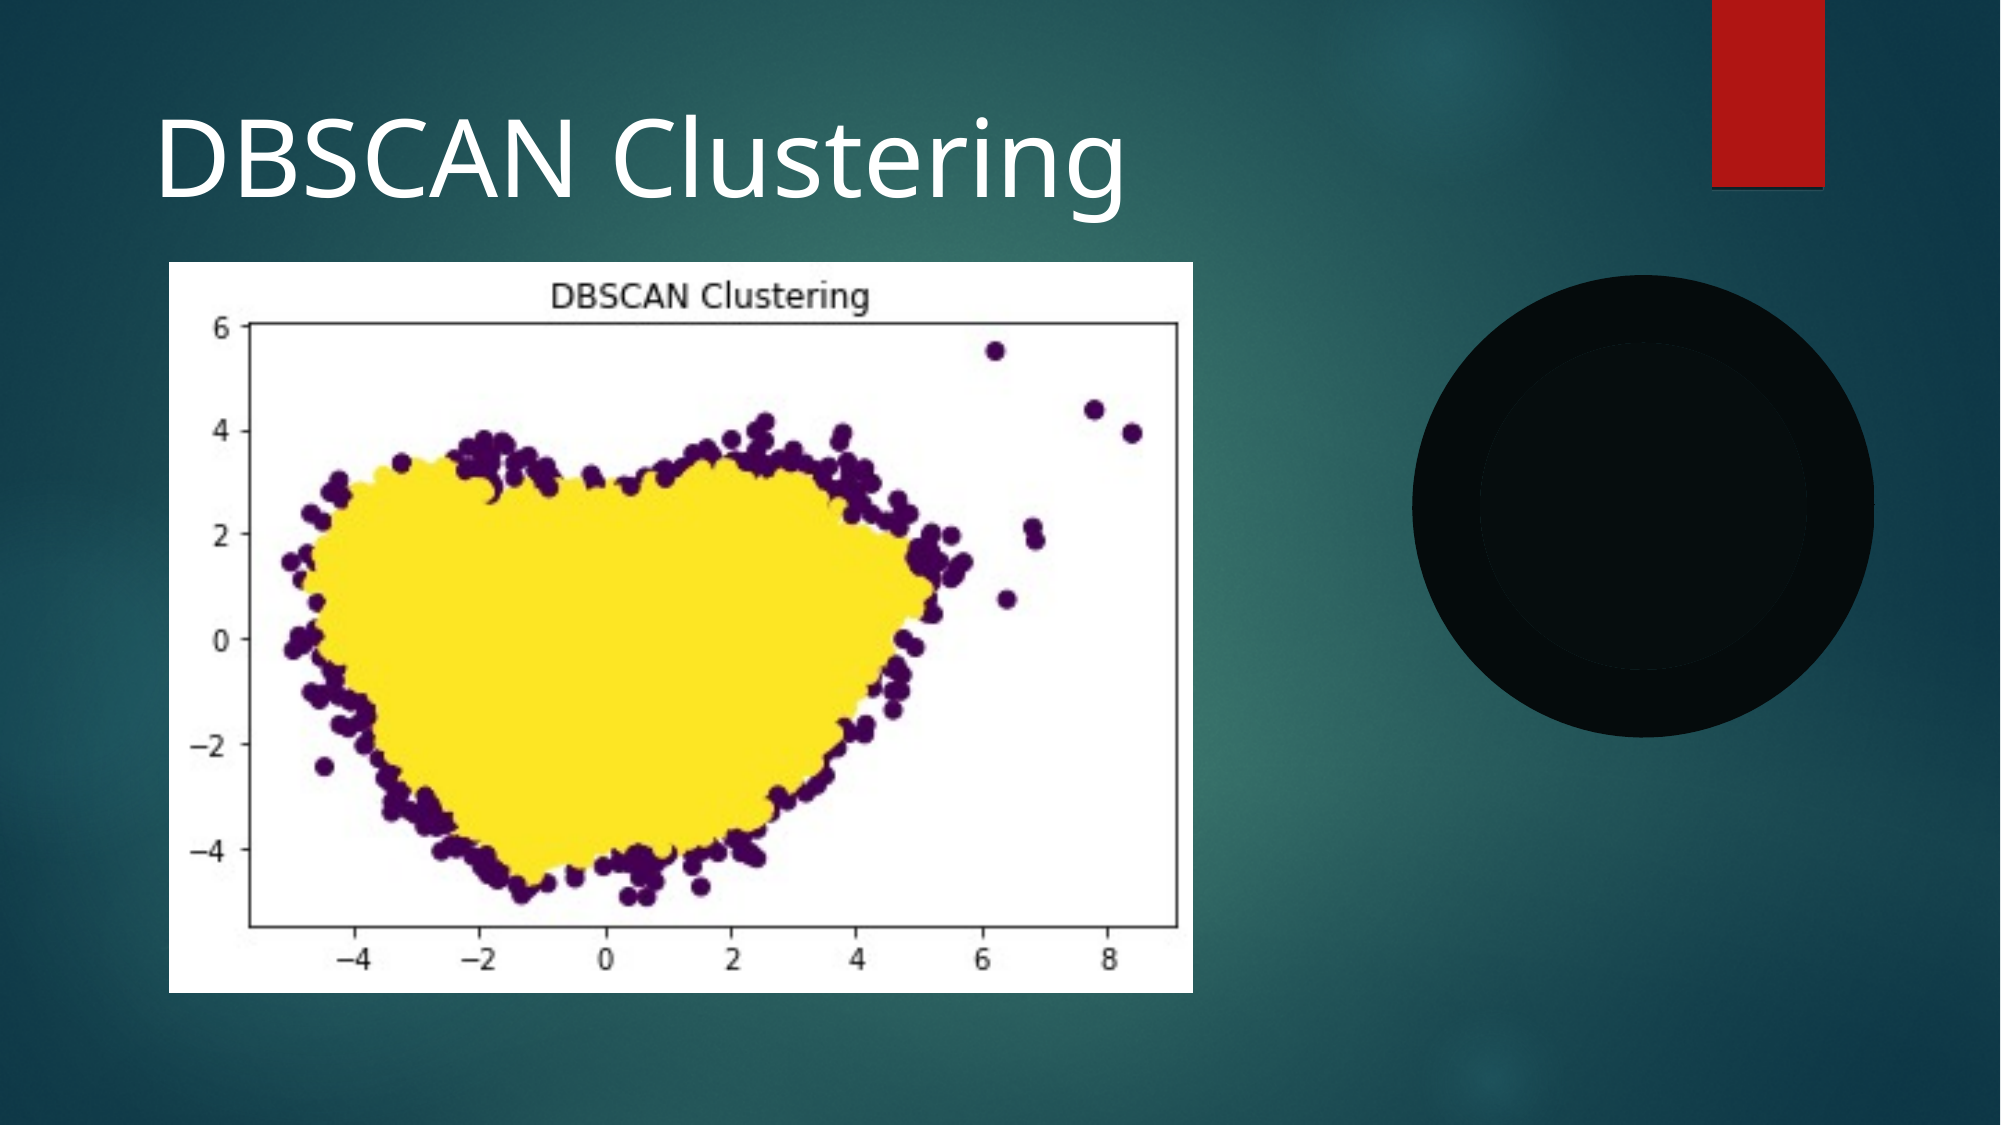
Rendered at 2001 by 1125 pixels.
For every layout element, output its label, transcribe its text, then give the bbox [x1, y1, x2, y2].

picture [169, 262, 1193, 993]
title DBSCAN Clustering [137, 30, 1863, 278]
